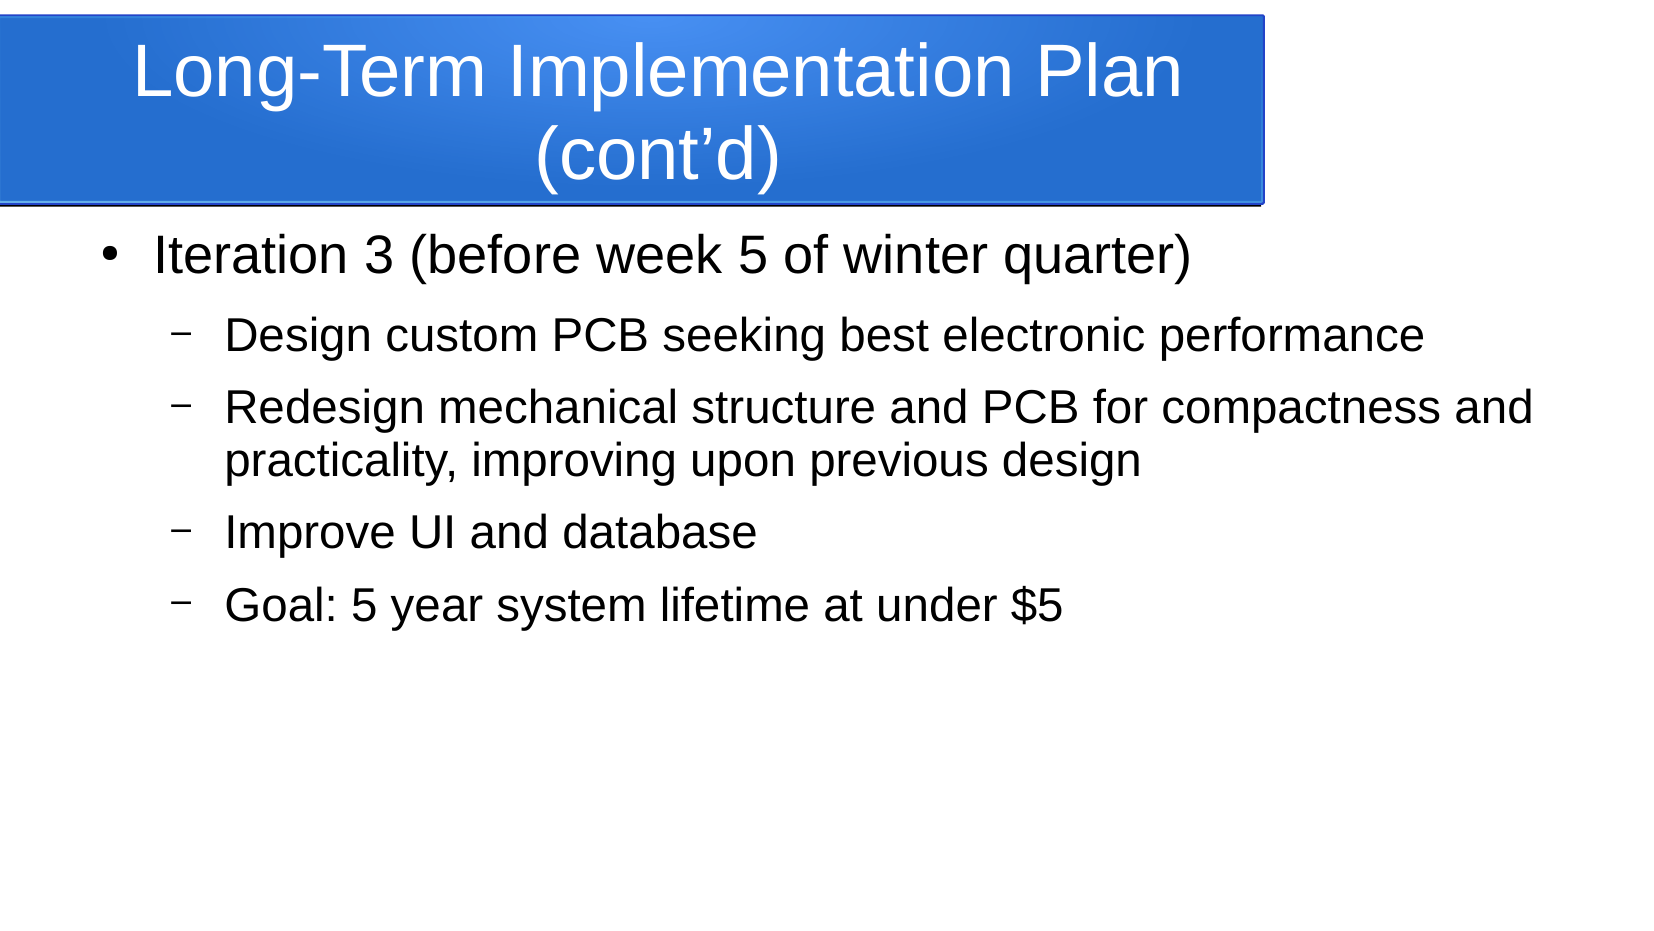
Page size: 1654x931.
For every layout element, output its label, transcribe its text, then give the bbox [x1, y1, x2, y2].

list Iteration 3 (before week 5 of winter quarter) Design custom PCB seeking best electronic performance Redesign mechanical structure and PCB for compactness and practicality, improving upon previous design Improve UI and database Goal: 5 year system lifetime at under $5 [82, 224, 1571, 764]
title Long-Term Implementation Plan (cont’d) [82, 29, 1235, 196]
